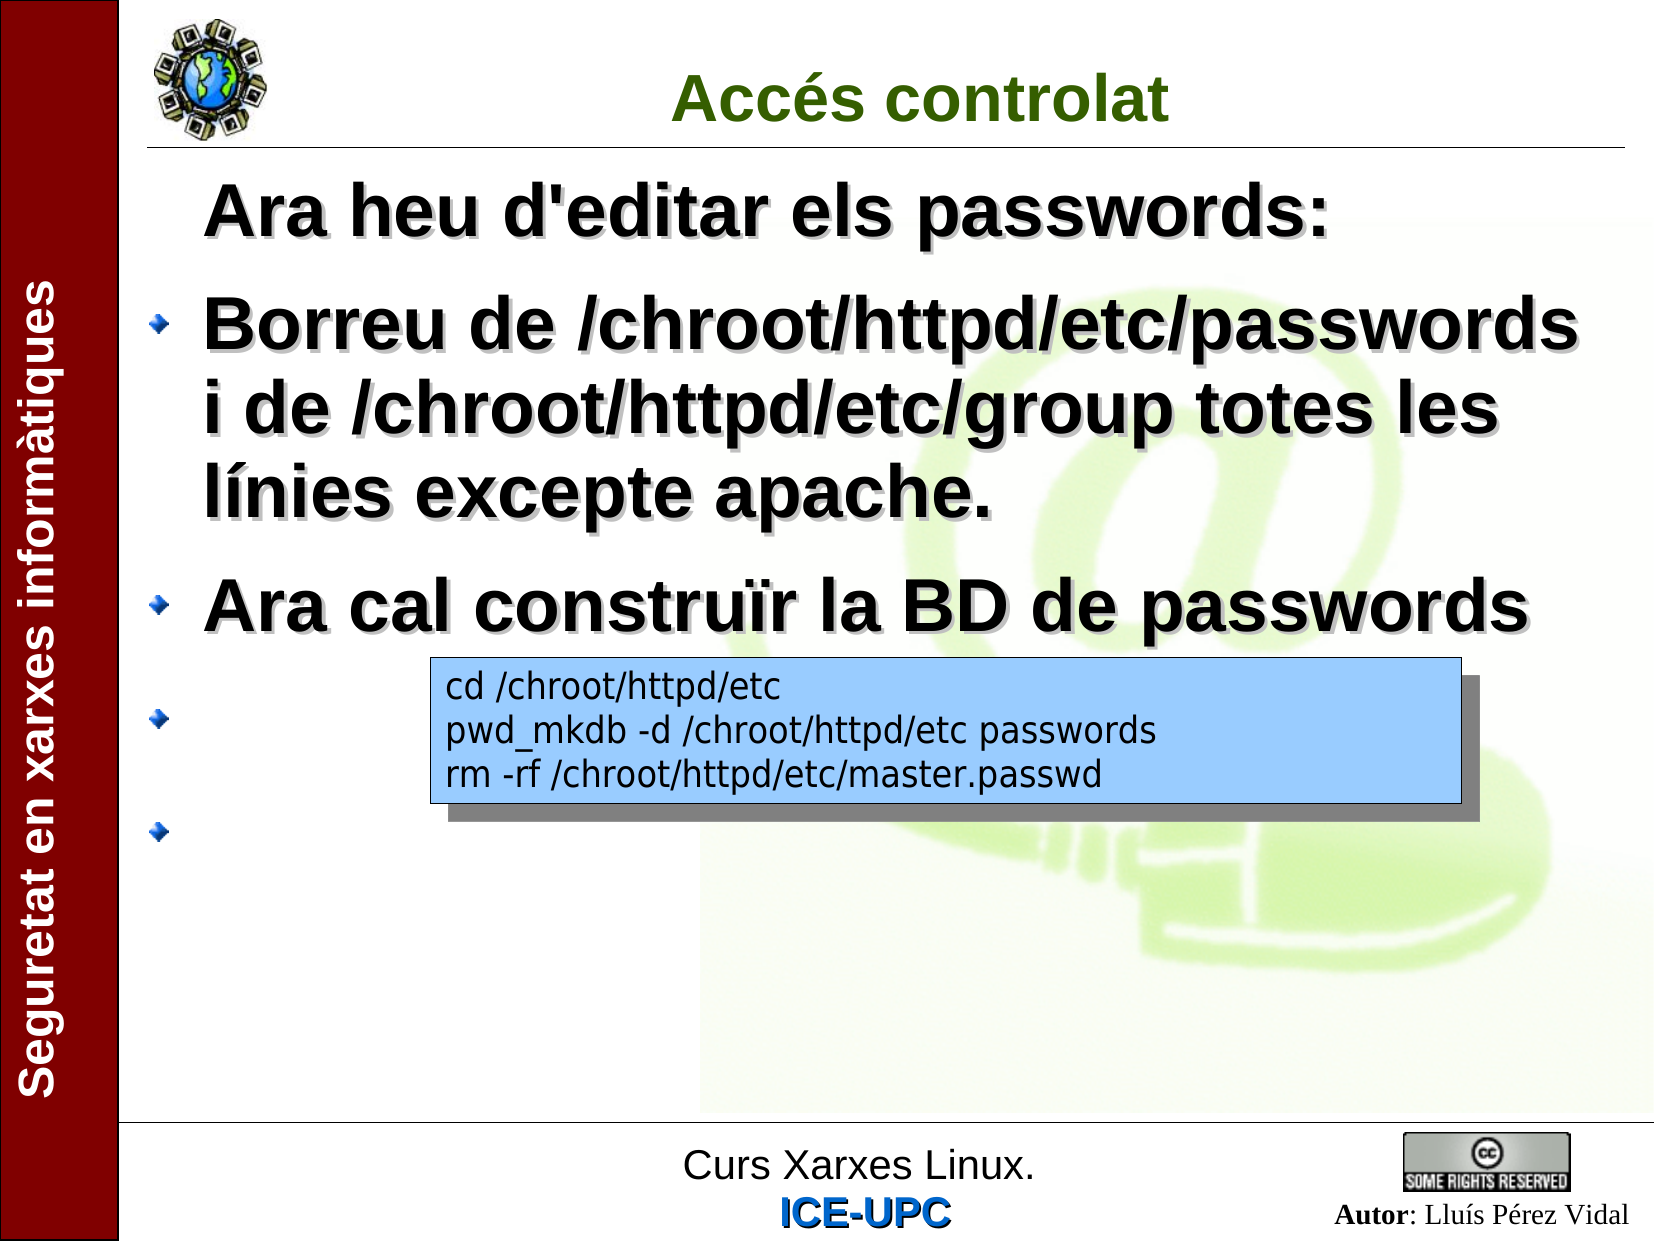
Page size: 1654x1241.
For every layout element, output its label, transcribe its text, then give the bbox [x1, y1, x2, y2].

picture [1403, 1132, 1571, 1192]
text_box cd /chroot/httpd/etc pwd_mkdb -d /chroot/httpd/etc passwords rm -rf /chroot/httpd/etc/master.passwd [430, 657, 1462, 804]
title Accés controlat [129, 49, 1619, 148]
list Ara heu d'editar els passwords: Borreu de /chroot/httpd/etc/passwords i de /chroot/httpd/etc/group totes les línies excepte apache. Ara cal construïr la BD de passwords [131, 168, 1604, 875]
picture [154, 19, 268, 49]
picture [700, 217, 1654, 1113]
